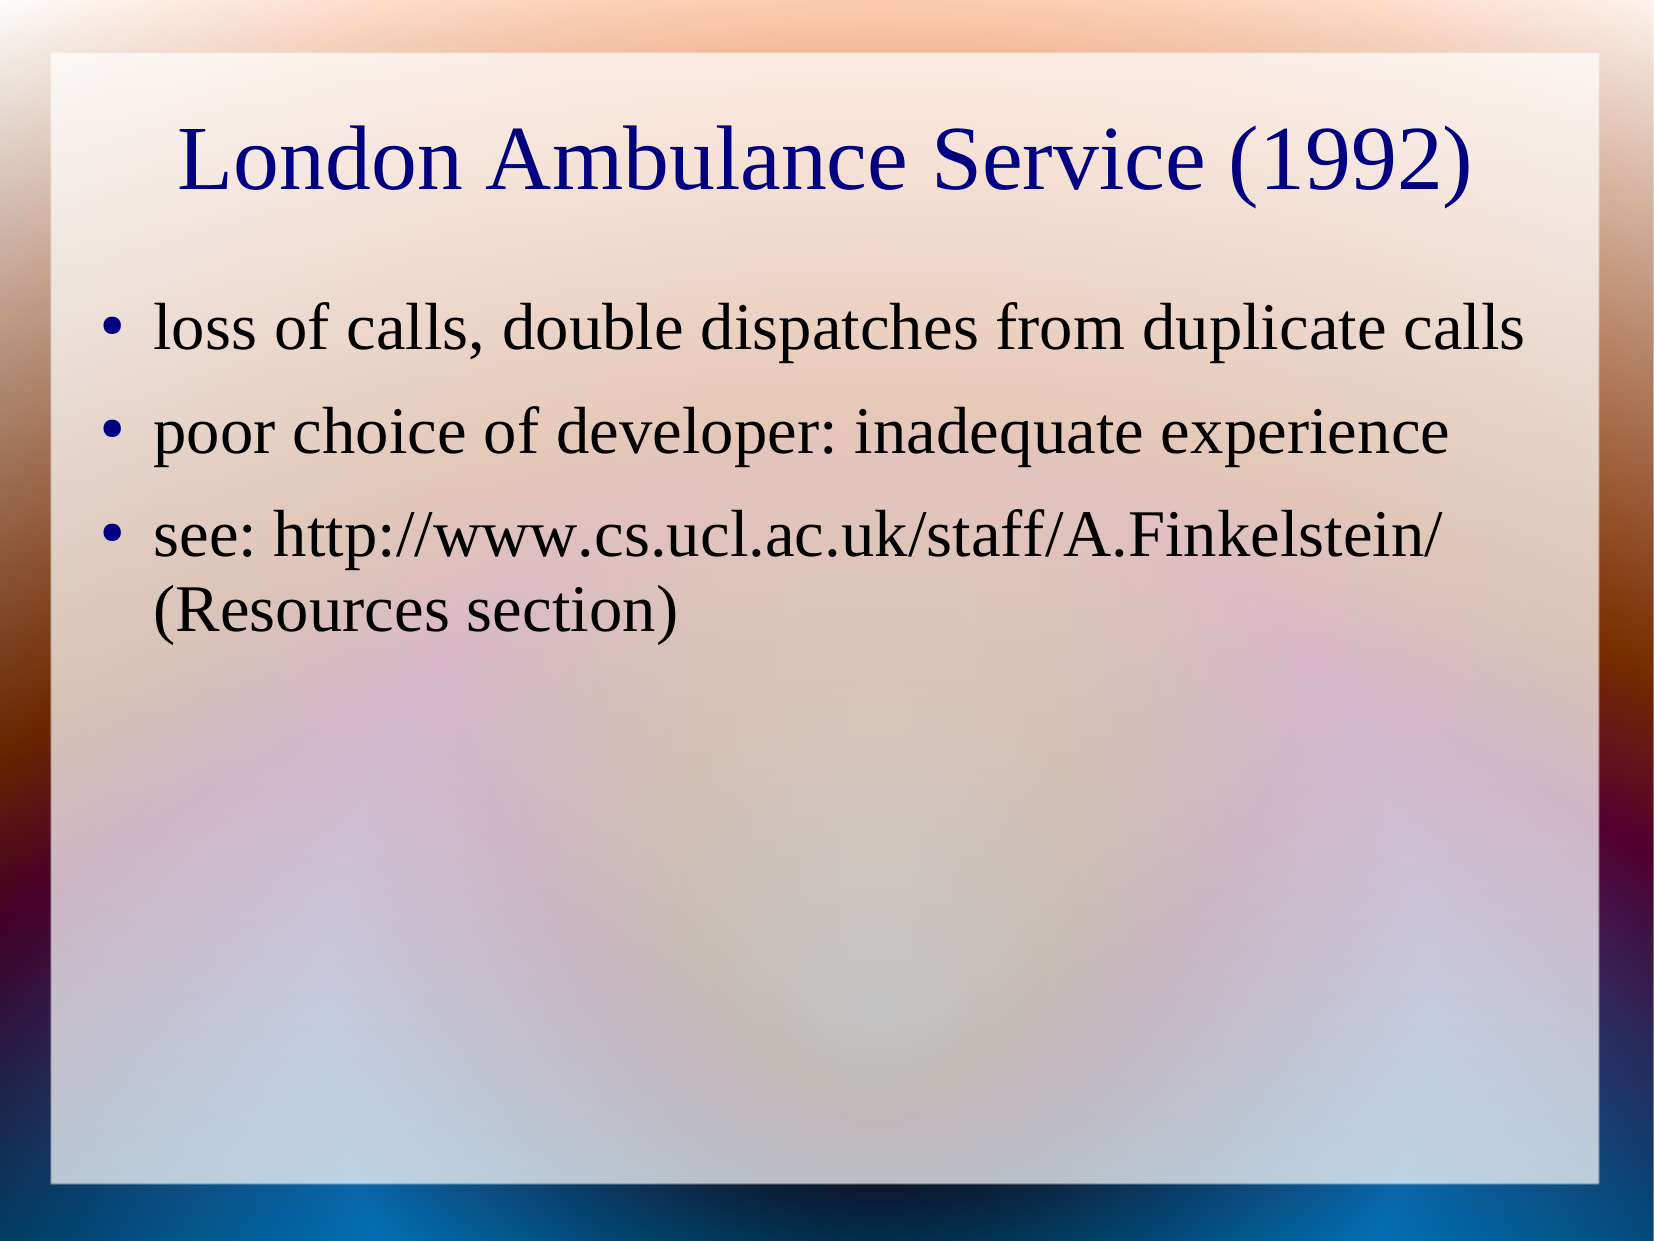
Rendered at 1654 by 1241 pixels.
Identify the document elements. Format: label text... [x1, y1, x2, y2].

title London Ambulance Service (1992) [82, 55, 1571, 263]
list loss of calls, double dispatches from duplicate calls poor choice of developer: inadequate experience see: http://www.cs.ucl.ac.uk/staff/A.Finkelstein/ (Resources section) [82, 290, 1571, 1010]
picture [0, 0, 1654, 1241]
